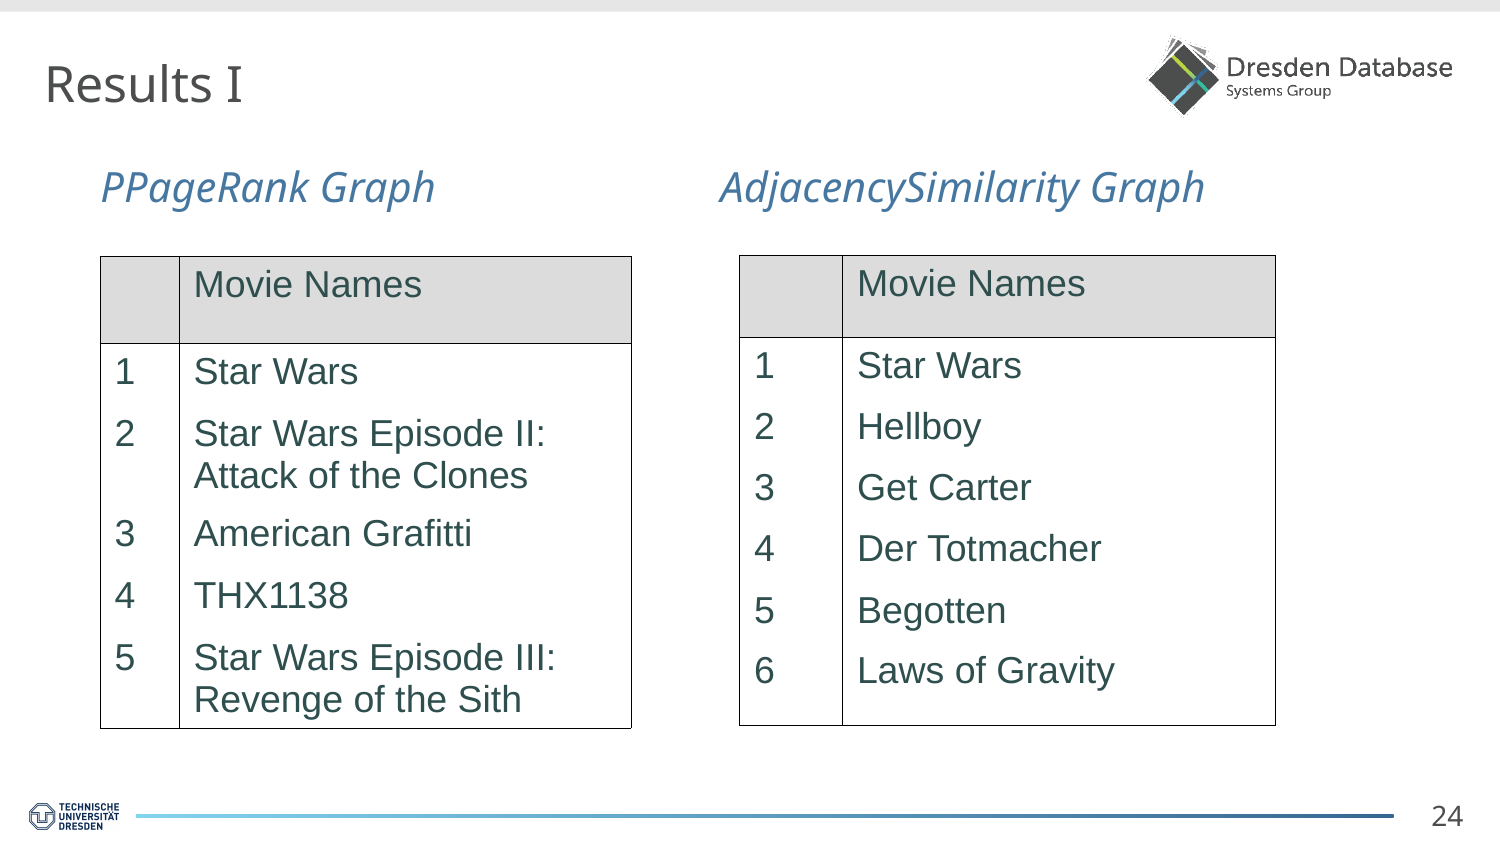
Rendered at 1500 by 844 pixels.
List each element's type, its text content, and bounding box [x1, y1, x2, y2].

table_cell 4 [740, 520, 842, 581]
table_cell 3 [740, 459, 842, 520]
table_cell Laws of Gravity [843, 642, 1275, 725]
table_cell Begotten [843, 581, 1275, 642]
table_cell 6 [740, 642, 842, 725]
table_cell Star Wars Episode II: Attack of the Clones [180, 405, 631, 505]
table_cell Hellboy [843, 398, 1275, 459]
table_header Movie Names [843, 256, 1275, 337]
list PPageRank Graph [100, 159, 804, 780]
table_header Movie Names [180, 257, 631, 343]
table_cell 1 [101, 344, 179, 405]
list AdjacencySimilarity Graph [720, 159, 1394, 201]
table_header [101, 257, 179, 343]
table_cell Star Wars [180, 344, 631, 405]
table_cell 5 [740, 581, 842, 642]
table_cell Der Totmacher [843, 520, 1275, 581]
table_cell American Grafitti [180, 505, 631, 567]
picture [29, 803, 119, 830]
table_cell Star Wars [843, 338, 1275, 398]
table_cell 1 [740, 338, 842, 398]
table_cell THX1138 [180, 567, 631, 629]
table_cell 5 [101, 629, 179, 728]
table_cell 3 [101, 505, 179, 567]
title Results I [29, 47, 1093, 118]
table_cell 4 [101, 567, 179, 629]
table_cell 2 [101, 405, 179, 505]
table_header [740, 256, 842, 337]
table_cell Star Wars Episode III: Revenge of the Sith [180, 629, 631, 728]
table_cell Get Carter [843, 459, 1275, 520]
table_cell 2 [740, 398, 842, 459]
picture [1145, 35, 1453, 118]
